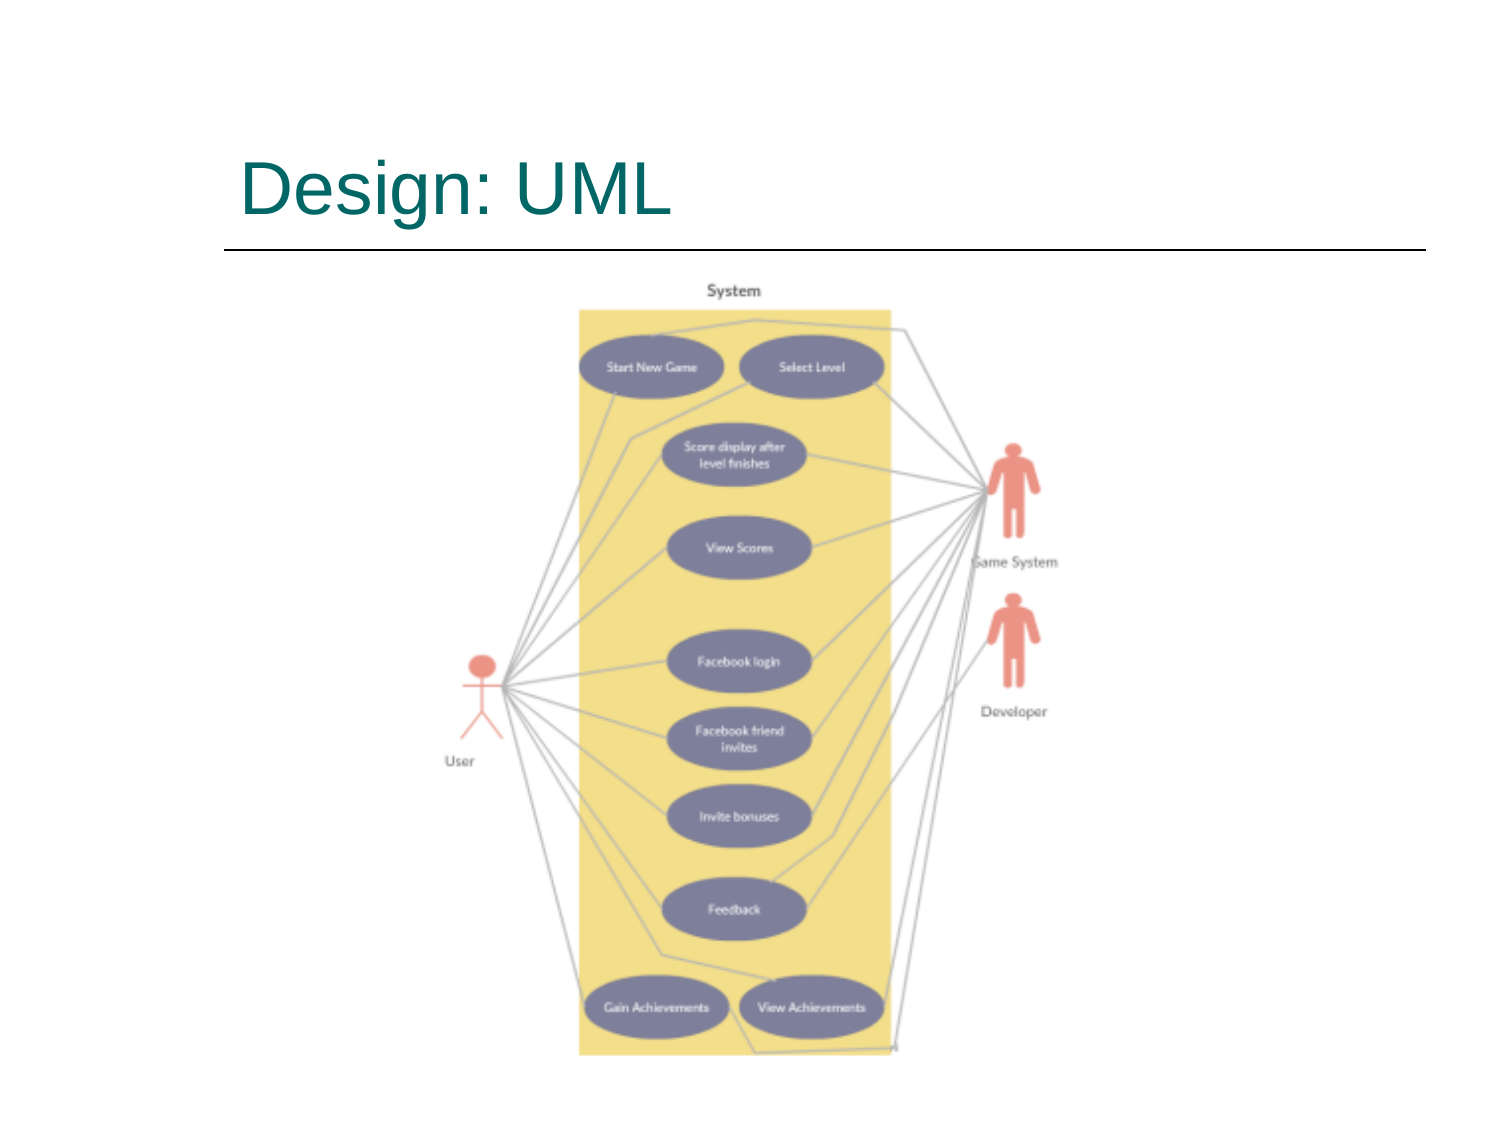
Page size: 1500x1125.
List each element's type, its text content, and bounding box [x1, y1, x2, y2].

picture [437, 271, 1063, 1065]
text_box Design: UML [224, 49, 1425, 237]
